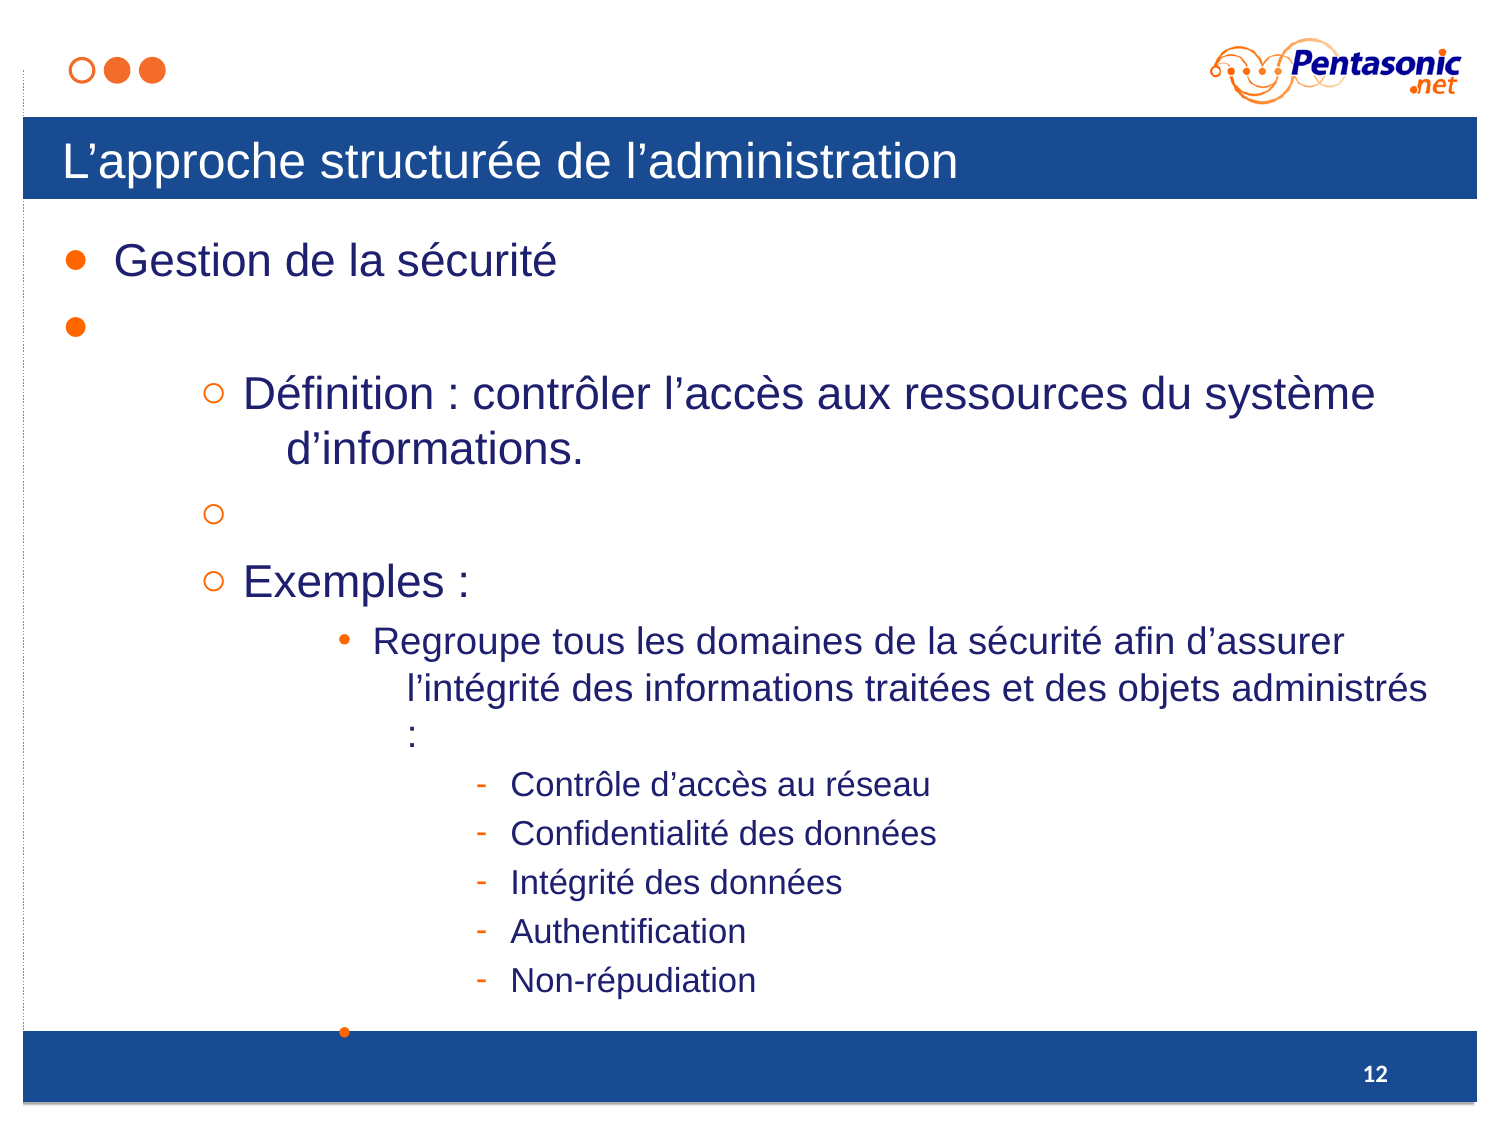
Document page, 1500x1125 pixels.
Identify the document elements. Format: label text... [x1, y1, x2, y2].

text_box 12 [1347, 1042, 1477, 1103]
title L’approche structurée de l’administration [46, 117, 1454, 200]
list Gestion de la sécurité Définition : contrôler l’accès aux ressources du système d’informations. Exemples : Regroupe tous les domaines de la sécurité afin d’assurer l’intégrité des informations traitées et des objets administrés : Contrôle d’accès au réseau Confidentialité des données Intégrité des données Authentification Non-répudiation [46, 222, 1454, 1008]
